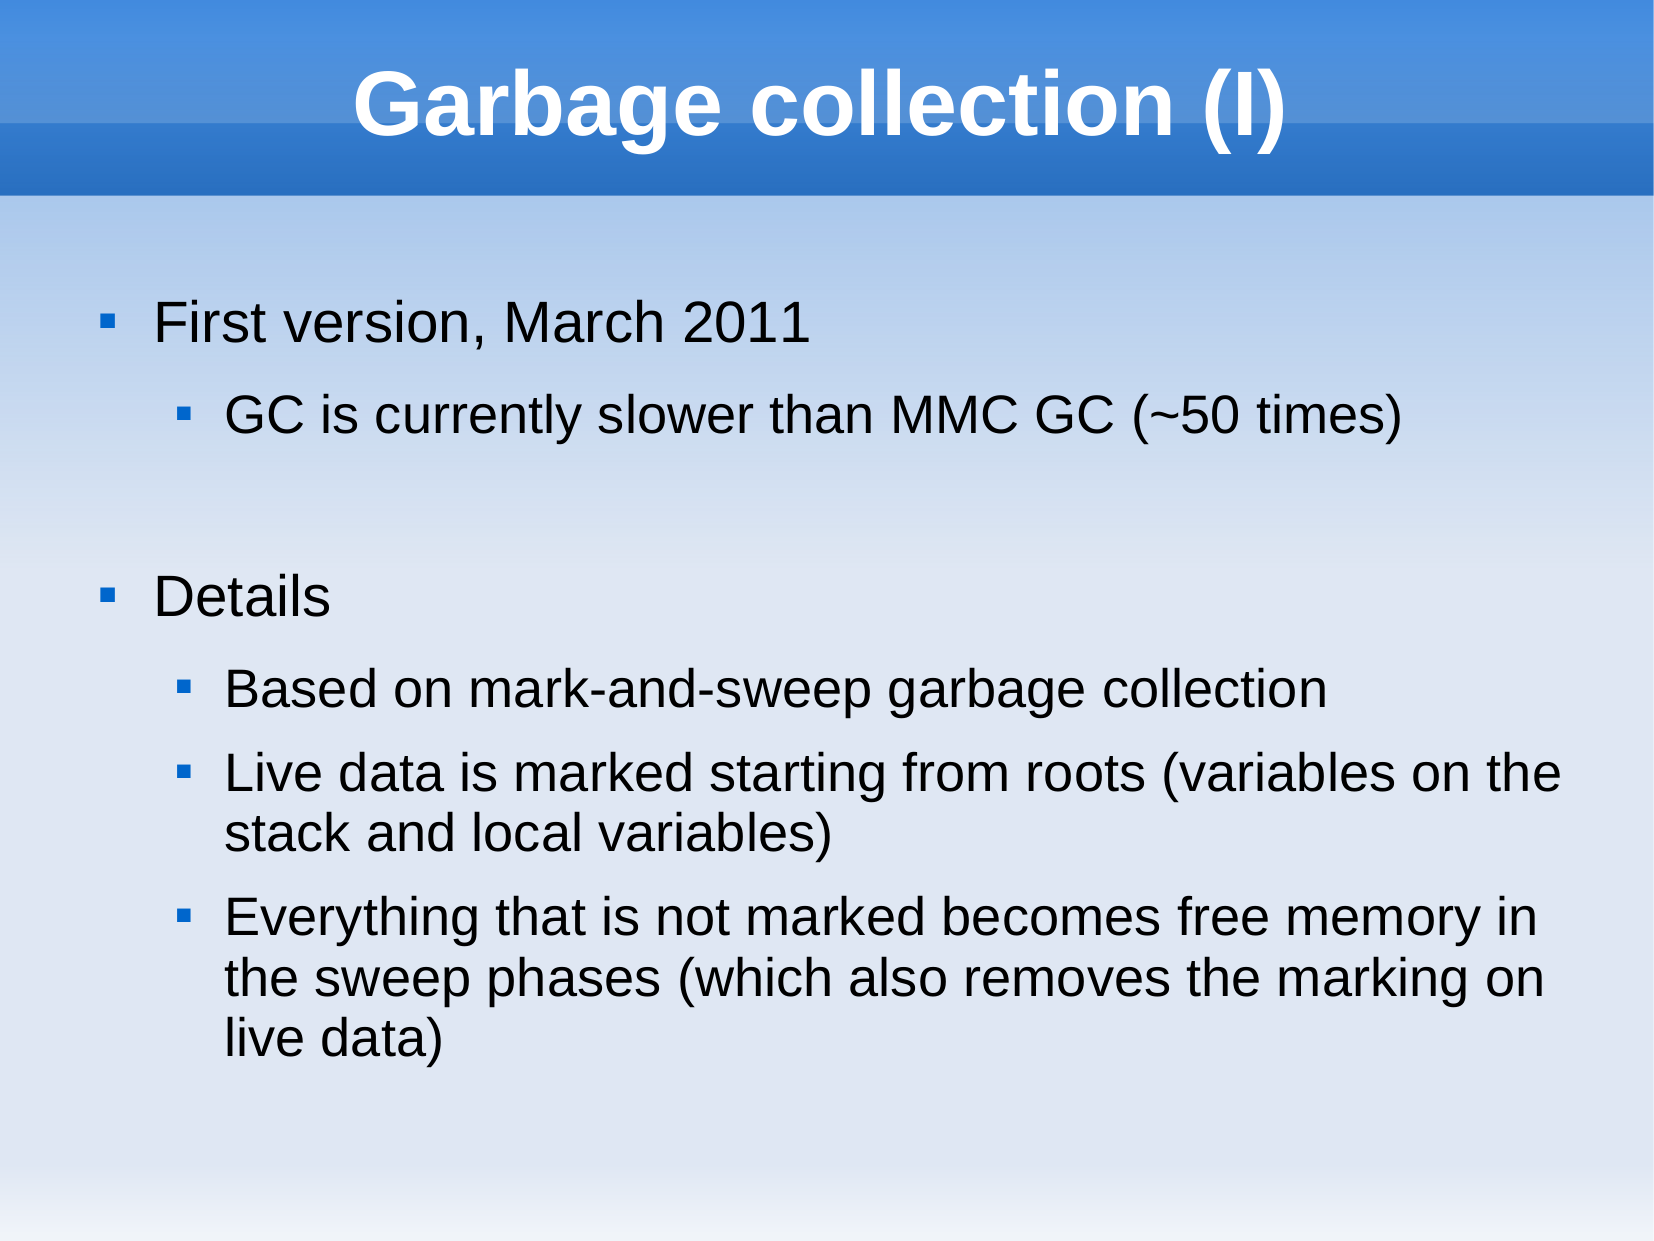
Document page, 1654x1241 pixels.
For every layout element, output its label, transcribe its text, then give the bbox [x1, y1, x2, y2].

title Garbage collection (I) [76, 0, 1565, 208]
picture [0, 0, 1654, 1241]
list First version, March 2011 GC is currently slower than MMC GC (~50 times) Details Based on mark-and-sweep garbage collection Live data is marked starting from roots (variables on the stack and local variables) Everything that is not marked becomes free memory in the sweep phases (which also removes the marking on live data) [82, 290, 1571, 1109]
